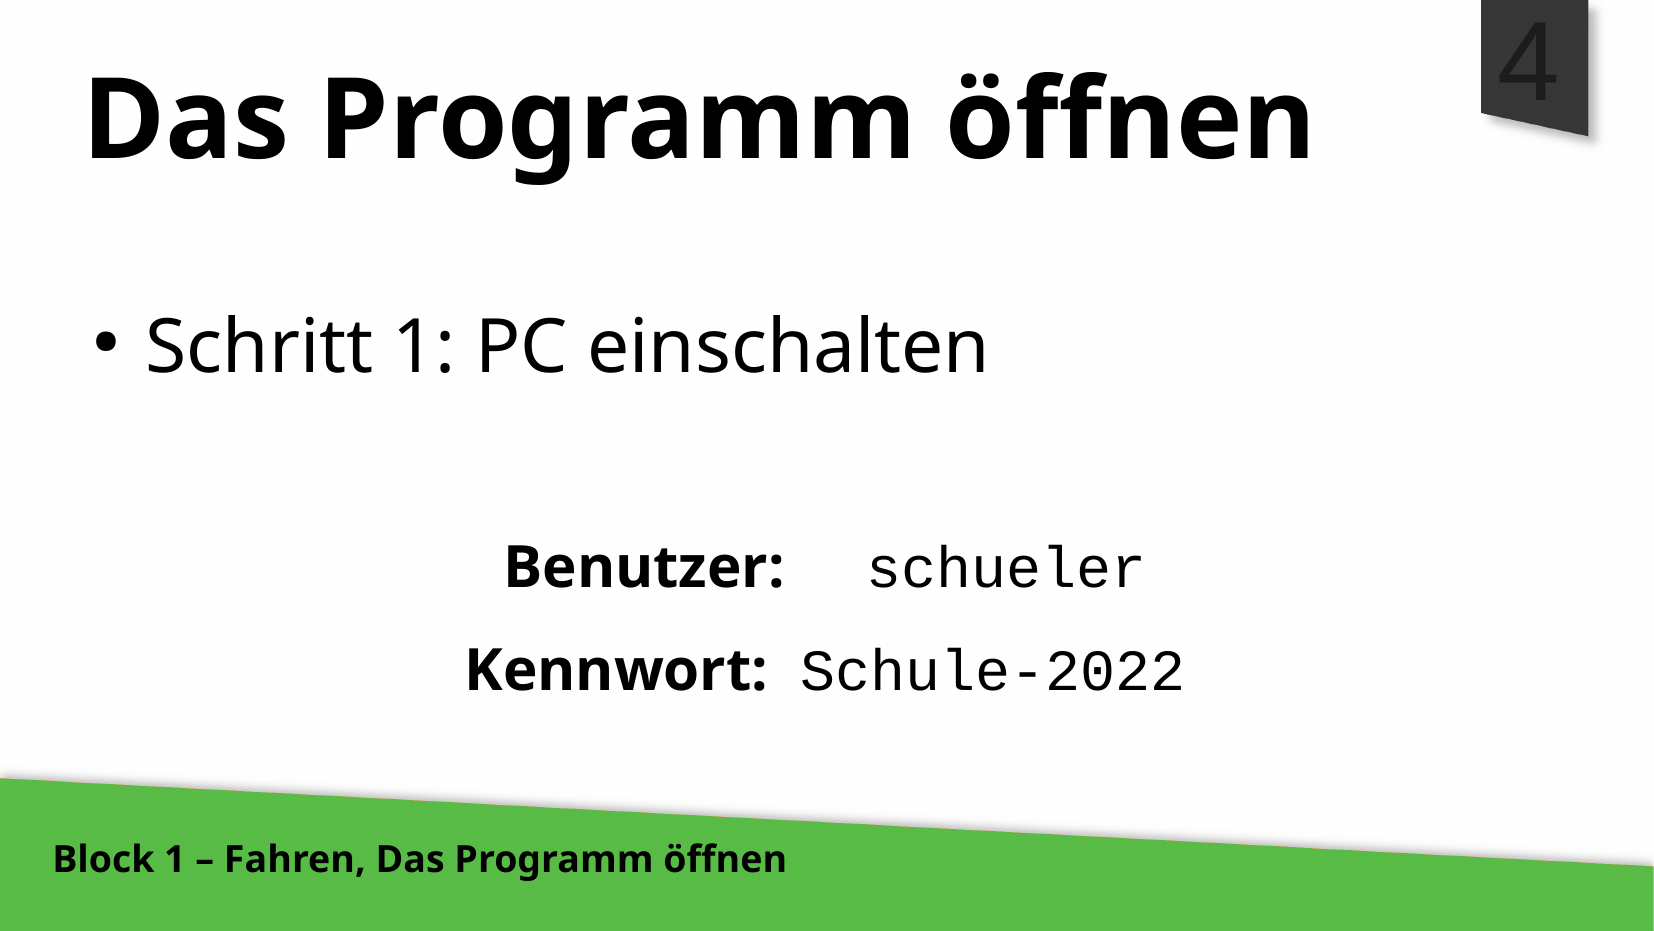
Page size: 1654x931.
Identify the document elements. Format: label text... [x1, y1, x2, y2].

text_box <number> [900, 0, 1576, 132]
text_box Block 1 – Fahren, Das Programm öffnen [37, 825, 863, 901]
title Das Programm öffnen [82, 37, 1463, 193]
picture [0, 0, 1654, 931]
list Schritt 1: PC einschalten [75, 292, 1564, 413]
text_box Benutzer: schueler Kennwort: Schule-2022 [300, 517, 1351, 751]
